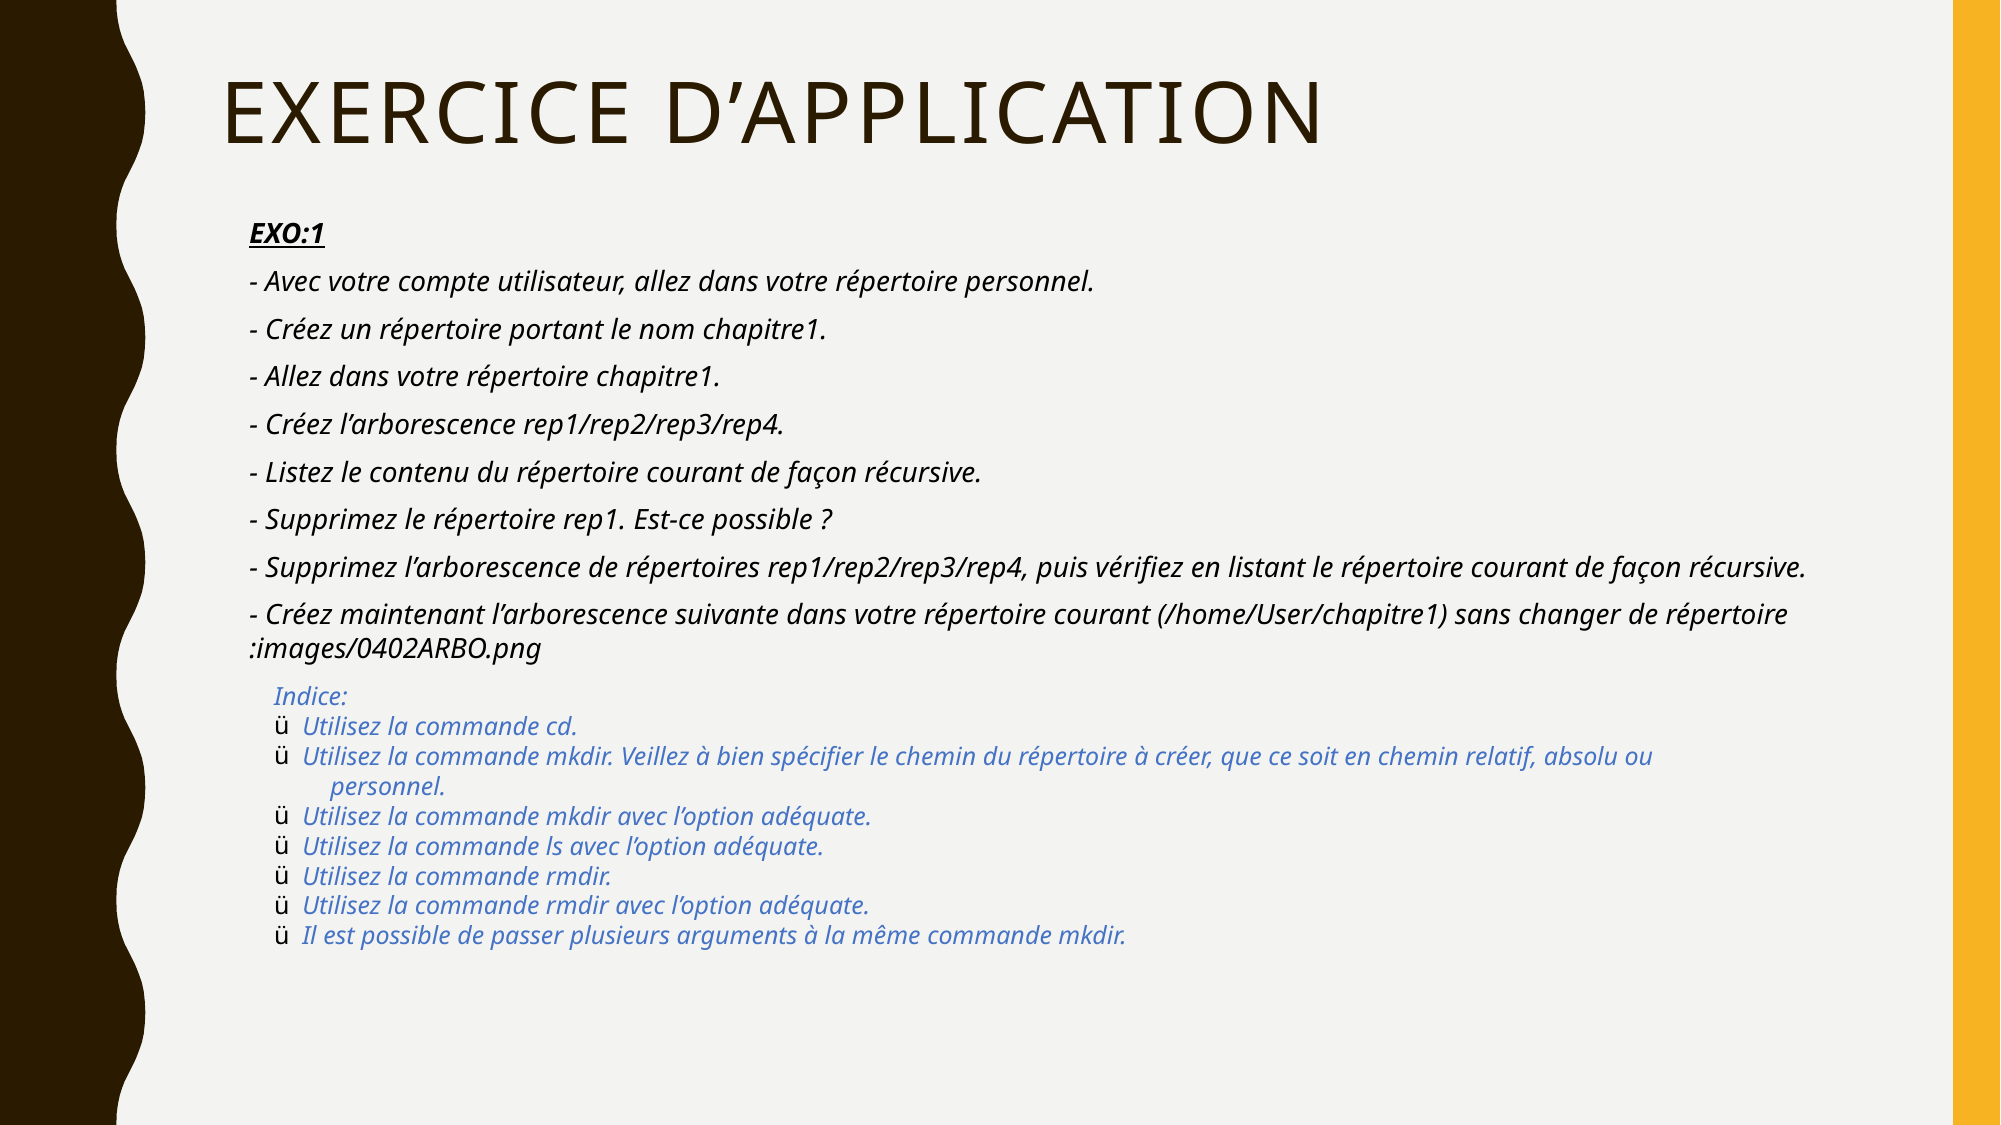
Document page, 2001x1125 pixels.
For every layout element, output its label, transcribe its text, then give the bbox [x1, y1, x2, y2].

list EXO:1 - Avec votre compte utilisateur, allez dans votre répertoire personnel. - Créez un répertoire portant le nom chapitre1. - Allez dans votre répertoire chapitre1. - Créez l’arborescence rep1/rep2/rep3/rep4. - Listez le contenu du répertoire courant de façon récursive. - Supprimez le répertoire rep1. Est-ce possible ? - Supprimez l’arborescence de répertoires rep1/rep2/rep3/rep4, puis vérifiez en listant le répertoire courant de façon récursive. - Créez maintenant l’arborescence suivante dans votre répertoire courant (/home/User/chapitre1) sans changer de répertoire :images/0402ARBO.png [234, 208, 1983, 673]
title Exercice d’application [205, 62, 1876, 175]
text_box Indice: Utilisez la commande cd. Utilisez la commande mkdir. Veillez à bien spécifier le chemin du répertoire à créer, que ce soit en chemin relatif, absolu ou personnel. Utilisez la commande mkdir avec l’option adéquate. Utilisez la commande ls avec l’option adéquate. Utilisez la commande rmdir. Utilisez la commande rmdir avec l’option adéquate. Il est possible de passer plusieurs arguments à la même commande mkdir. [259, 672, 1779, 931]
